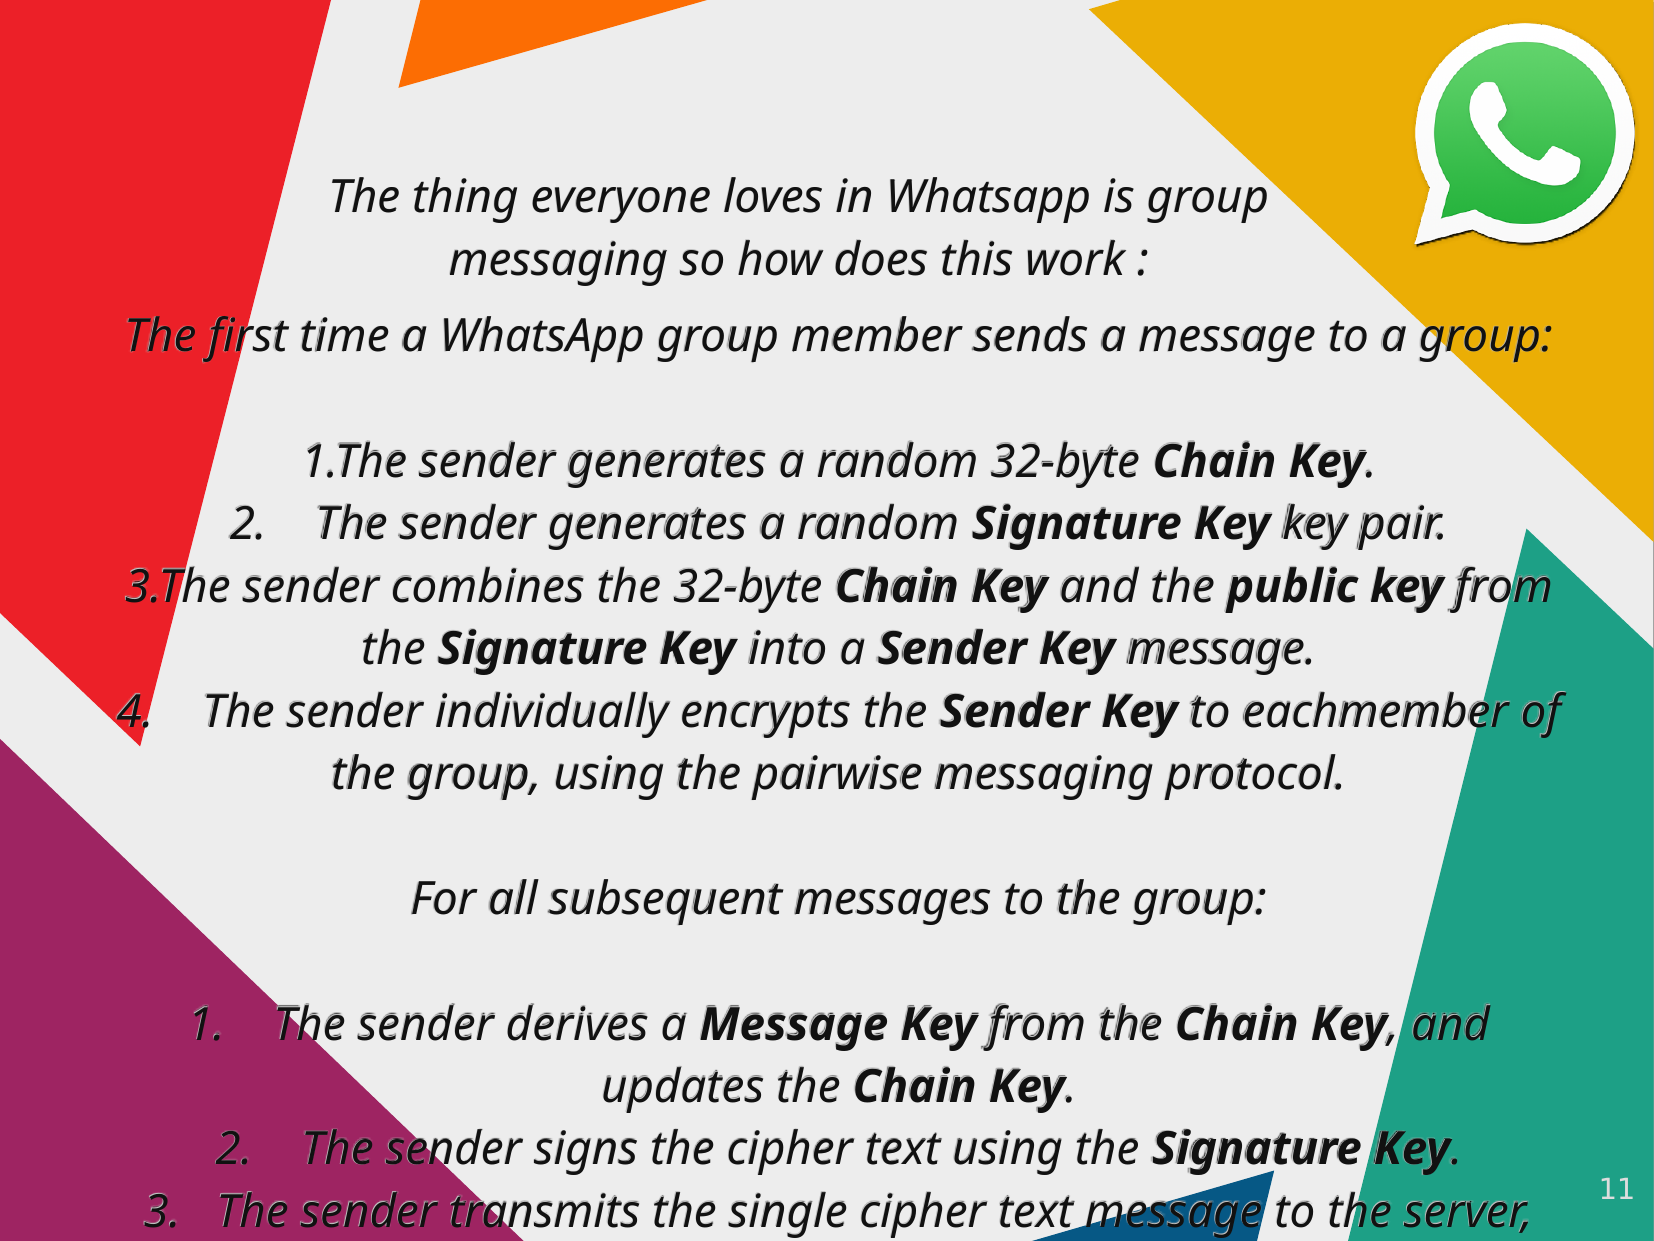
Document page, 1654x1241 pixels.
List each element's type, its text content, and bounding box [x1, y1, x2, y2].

text_box The first time a WhatsApp group member sends a message to a group: 1.The sender generates a random 32-byte Chain Key. 2. The sender generates a random Signature Key key pair. 3.The sender combines the 32-byte Chain Key and the public key from the Signature Key into a Sender Key message. 4. The sender individually encrypts the Sender Key to eachmember of the group, using the pairwise messaging protocol. For all subsequent messages to the group: 1. The sender derives a Message Key from the Chain Key, and updates the Chain Key. 2. The sender signs the cipher text using the Signature Key. 3. The sender transmits the single cipher text message to the server, which does server-side fan-out to all group participants. → To know about the highlighted keys look at the last slide [94, 295, 1584, 1089]
picture [1234, 0, 1654, 319]
text_box The thing everyone loves in Whatsapp is group messaging so how does this work : [264, 156, 1234, 295]
